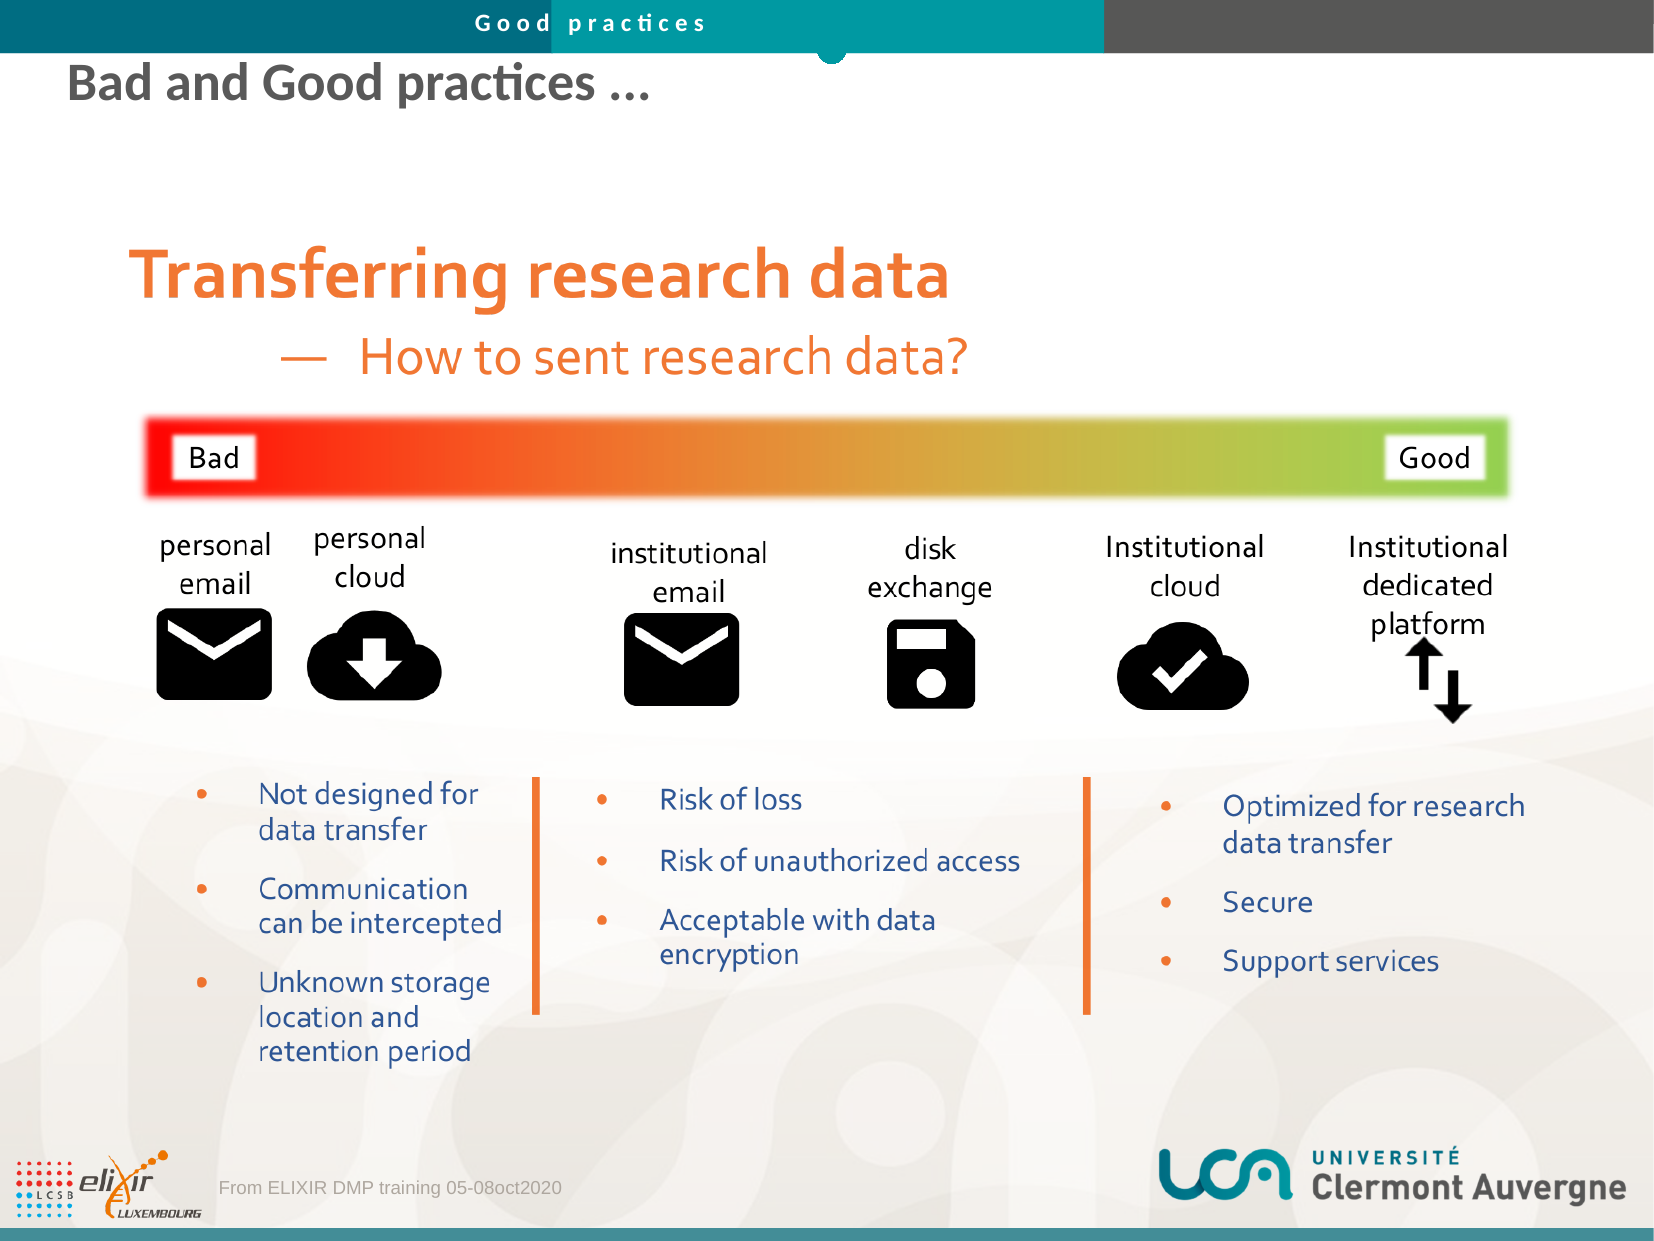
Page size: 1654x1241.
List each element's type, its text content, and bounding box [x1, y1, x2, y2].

text_box From ELIXIR DMP training 05-08oct2020 [203, 1170, 615, 1210]
text_box Good practices [5, 5, 1654, 54]
text_box [818, 54, 846, 64]
text_box Bad and Good practices ... [52, 54, 977, 208]
picture [0, 54, 1654, 1241]
text_box [0, 0, 1654, 54]
